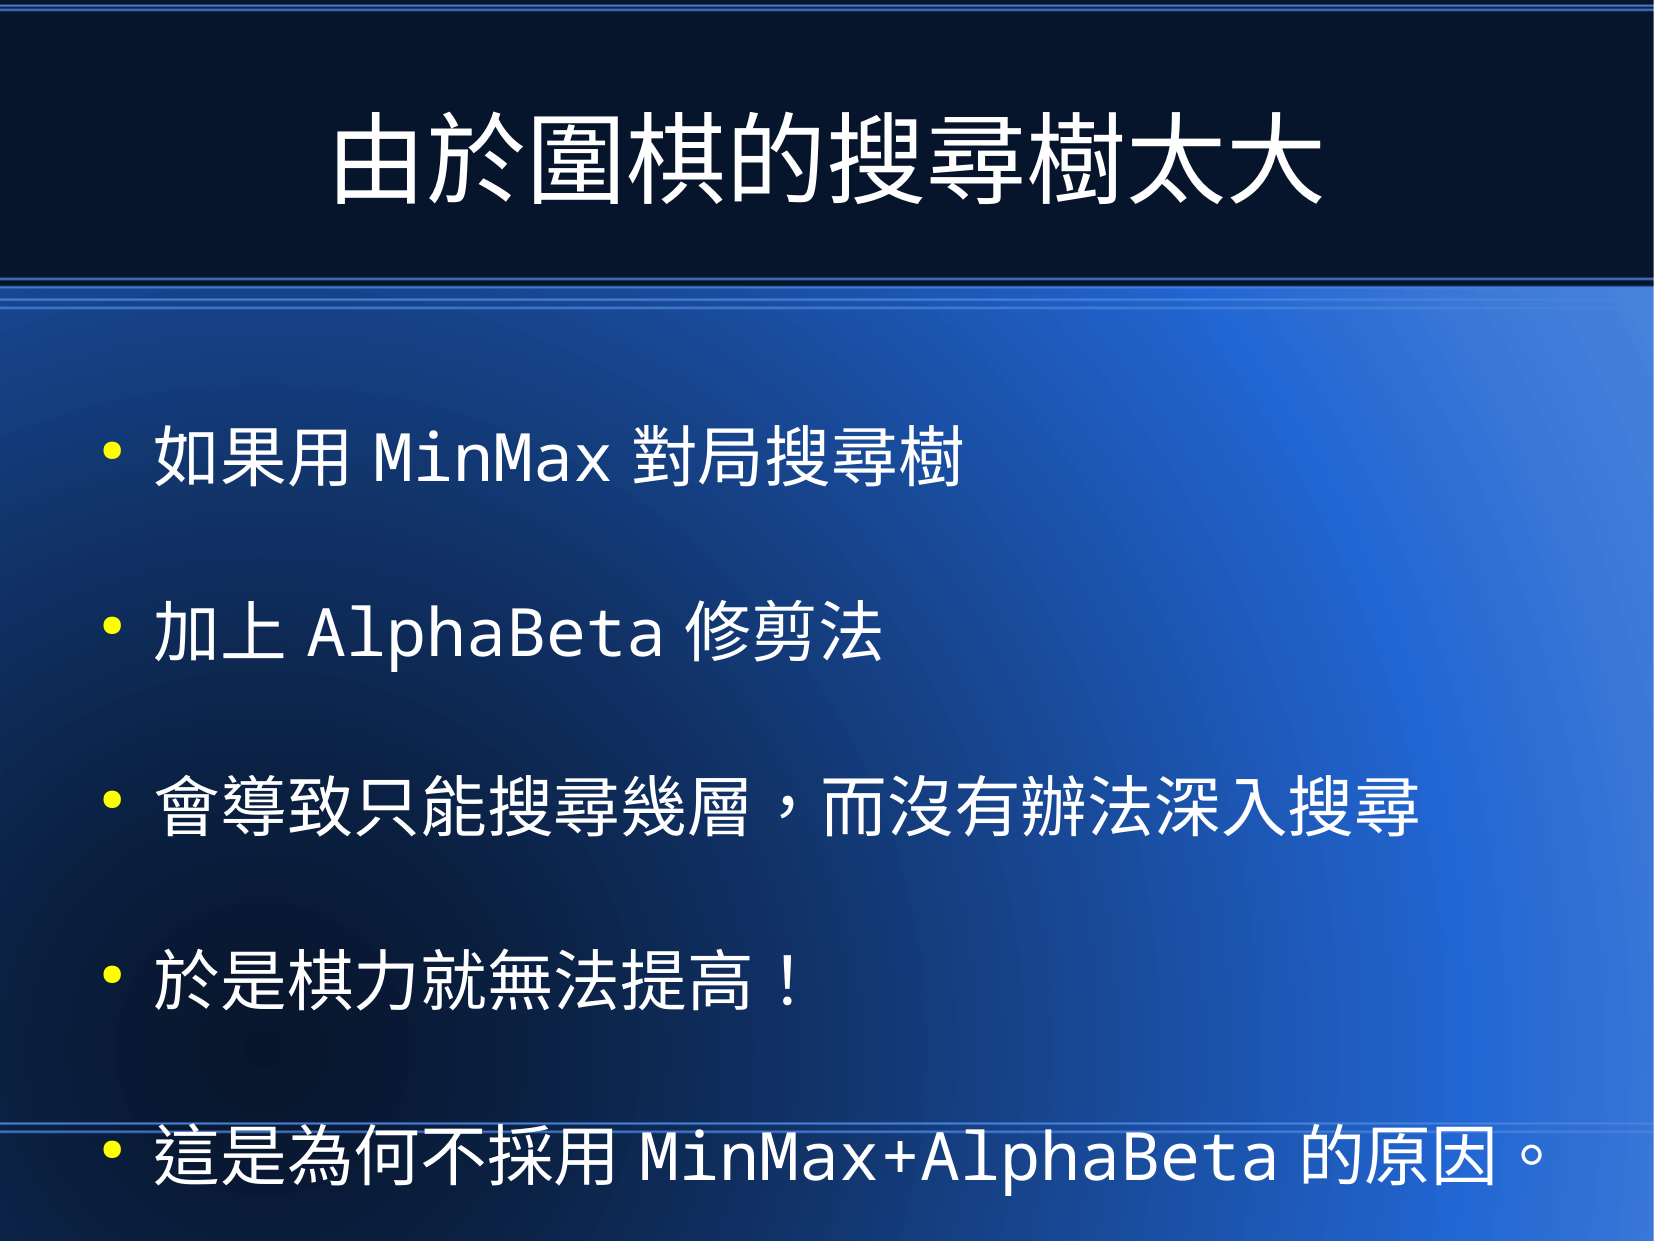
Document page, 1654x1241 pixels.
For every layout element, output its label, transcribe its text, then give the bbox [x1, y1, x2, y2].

title 由於圍棋的搜尋樹太大 [82, 49, 1571, 257]
picture [0, 0, 1654, 1241]
list 如果用MinMax對局搜尋樹 加上AlphaBeta修剪法 會導致只能搜尋幾層，而沒有辦法深入搜尋 於是棋力就無法提高！ 這是為何不採用MinMax+AlphaBeta的原因。 [82, 355, 1571, 1241]
